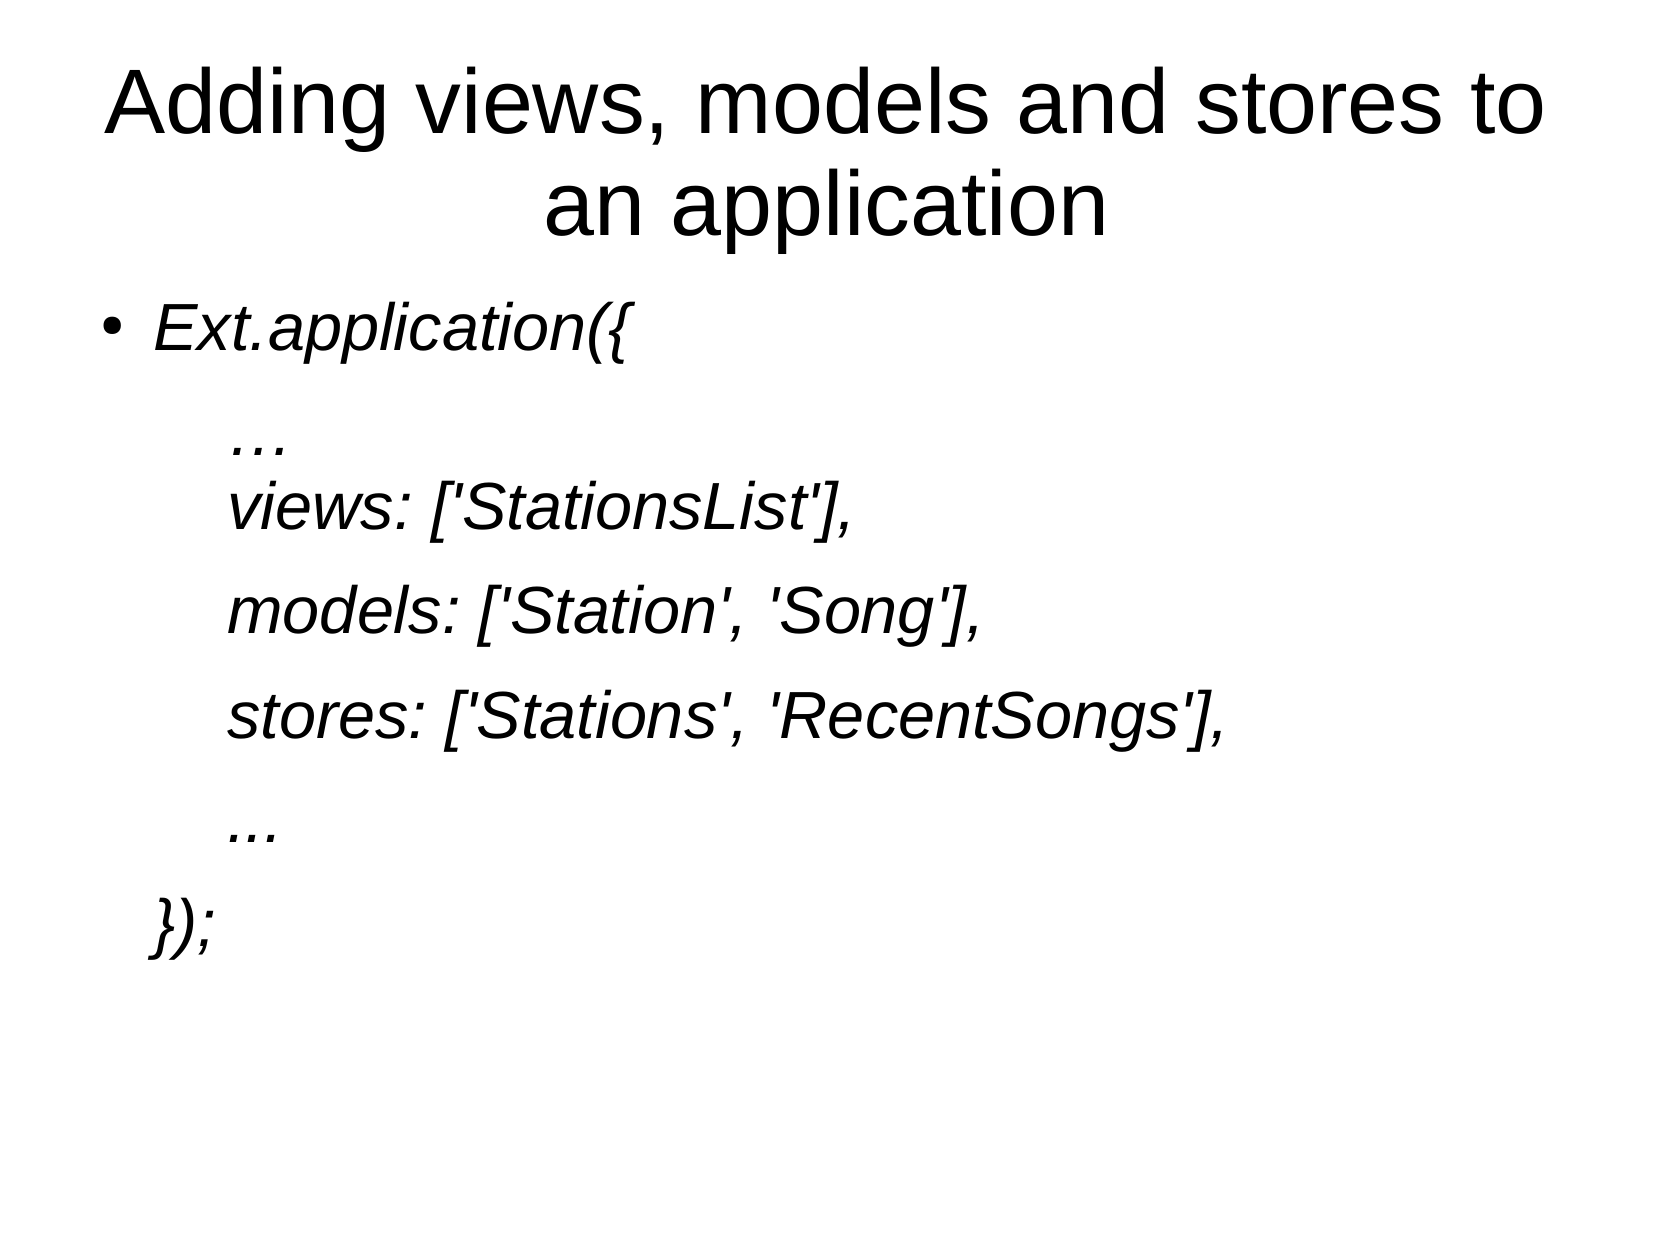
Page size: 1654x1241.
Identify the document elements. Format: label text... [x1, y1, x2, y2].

list Ext.application({ … views: ['StationsList'], models: ['Station', 'Song'], stores: ['Stations', 'RecentSongs'], ... }); [82, 290, 1538, 1010]
title Adding views, models and stores to an application [82, 49, 1571, 257]
